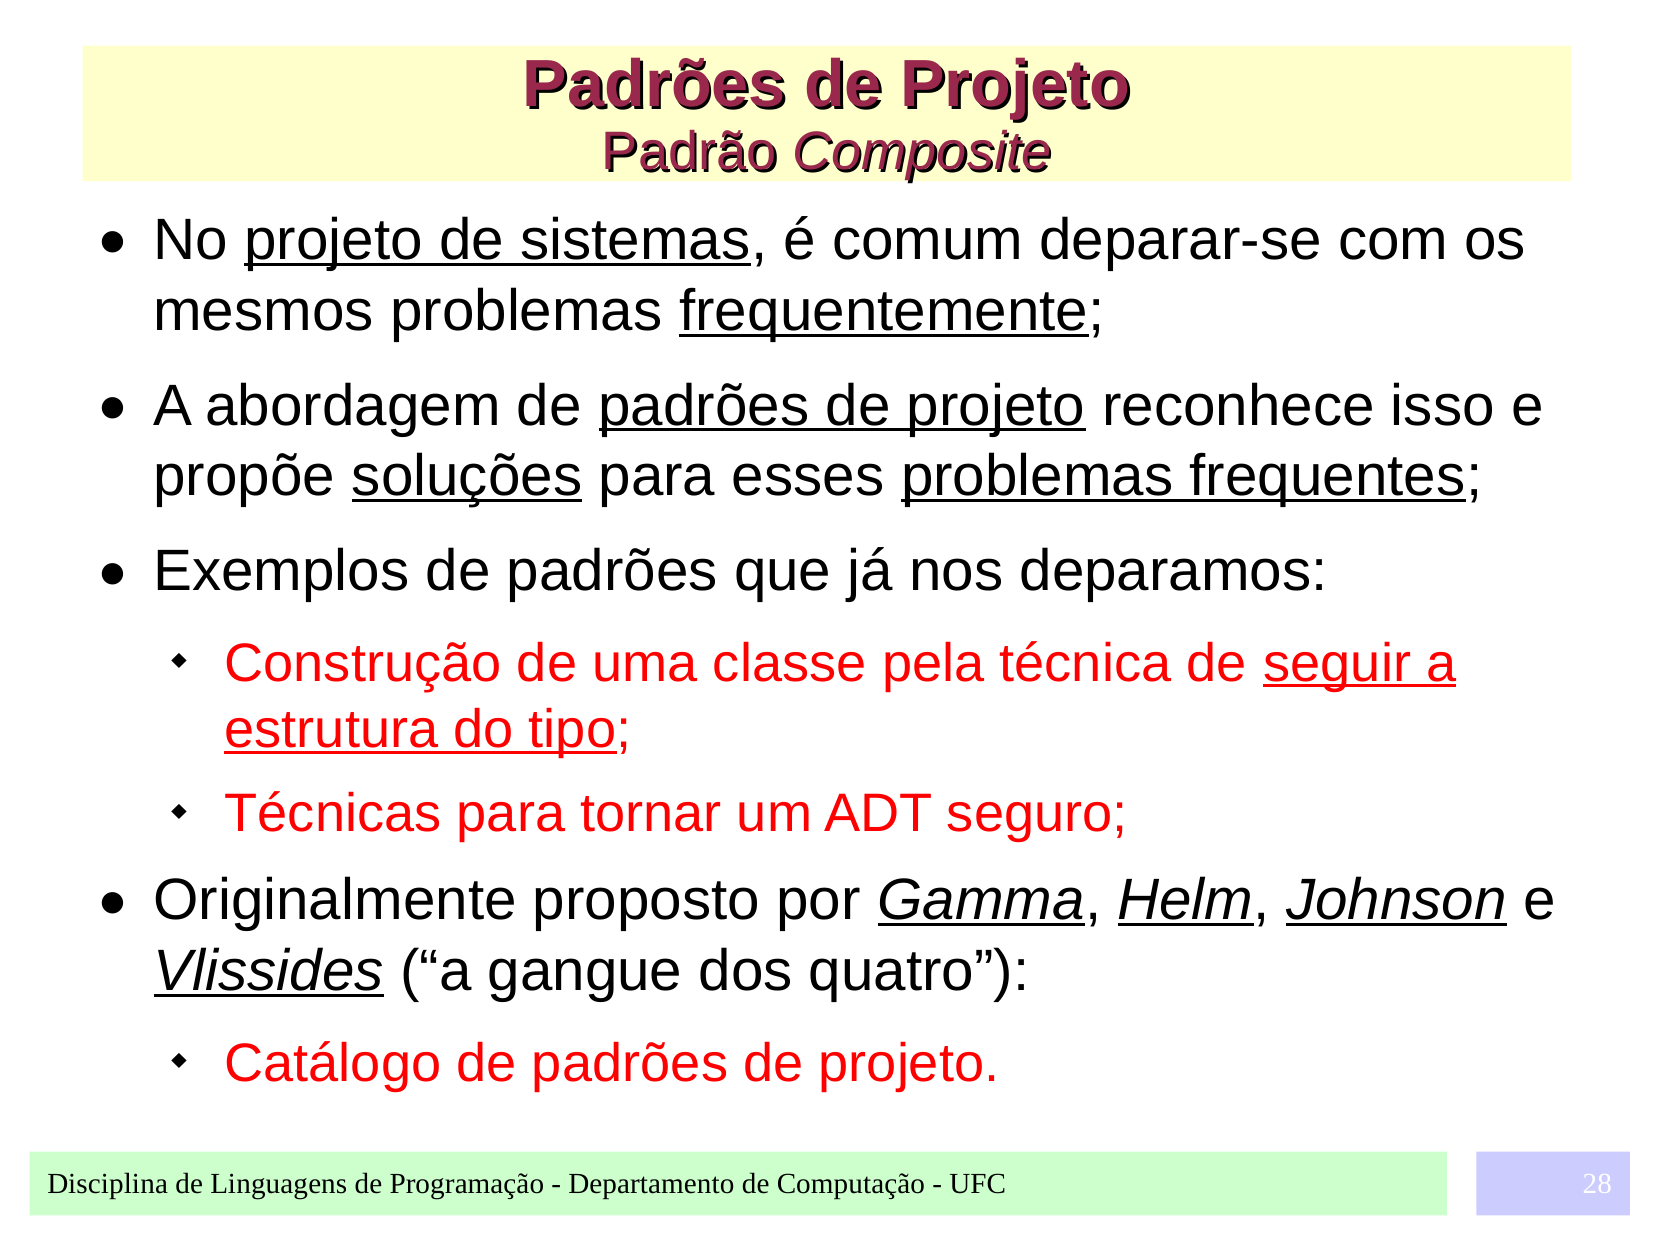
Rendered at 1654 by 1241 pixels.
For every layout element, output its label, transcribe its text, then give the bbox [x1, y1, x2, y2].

title Padrões de Projeto Padrão Composite [82, 45, 1571, 182]
list No projeto de sistemas, é comum deparar-se com os mesmos problemas frequentemente; A abordagem de padrões de projeto reconhece isso e propõe soluções para esses problemas frequentes; Exemplos de padrões que já nos deparamos: Construção de uma classe pela técnica de seguir a estrutura do tipo; Técnicas para tornar um ADT seguro; Originalmente proposto por Gamma, Helm, Johnson e Vlissides (“a gangue dos quatro”): Catálogo de padrões de projeto. [82, 206, 1571, 1137]
